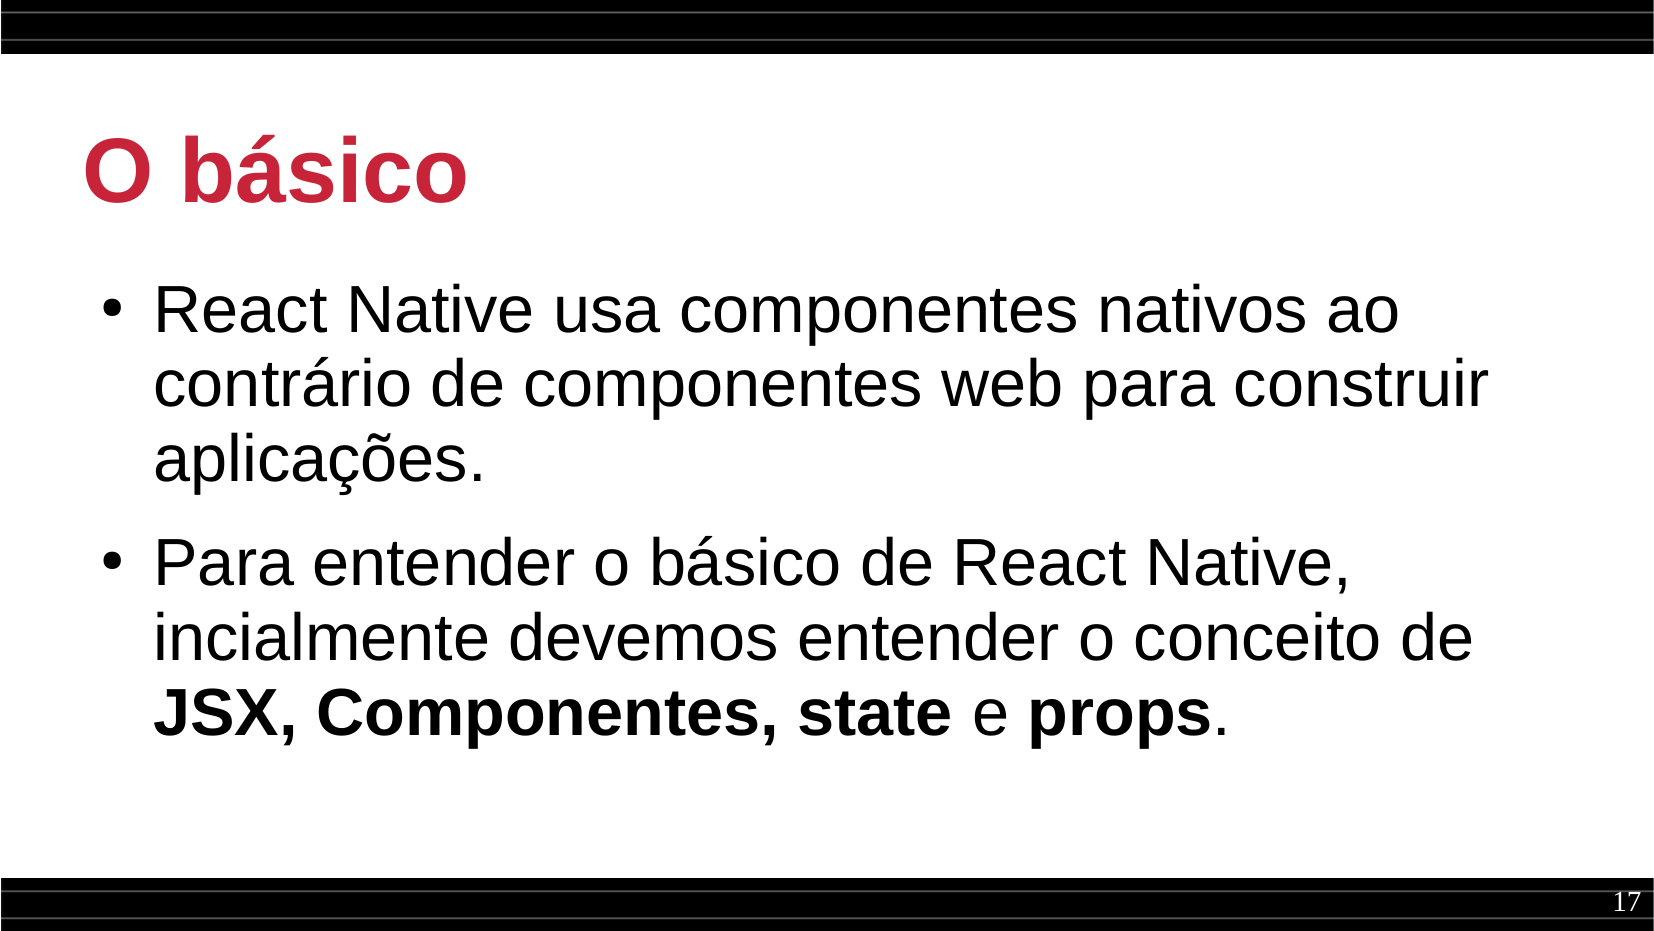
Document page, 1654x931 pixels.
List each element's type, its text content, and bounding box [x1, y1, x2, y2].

picture [1, 878, 1654, 931]
picture [1, 0, 1654, 54]
list React Native usa componentes nativos ao contrário de componentes web para construir aplicações. Para entender o básico de React Native, incialmente devemos entender o conceito de JSX, Componentes, state e props. [82, 271, 1571, 758]
title O básico [82, 92, 1571, 249]
